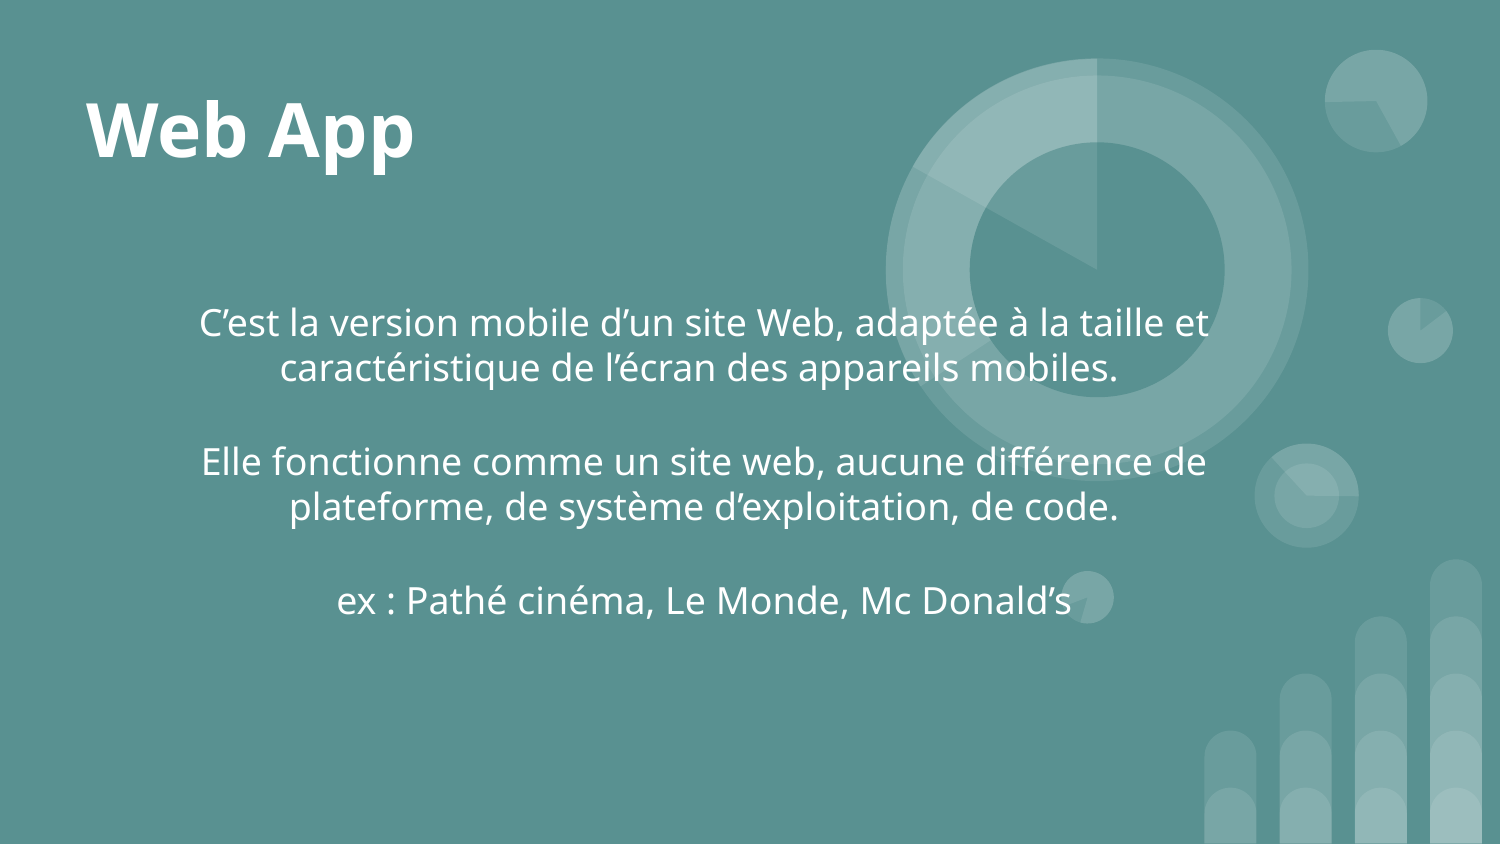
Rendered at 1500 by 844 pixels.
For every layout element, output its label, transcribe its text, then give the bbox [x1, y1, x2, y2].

title Web App [71, 42, 1382, 214]
subtitle C’est la version mobile d’un site Web, adaptée à la taille et caractéristique de l’écran des appareils mobiles. Elle fonctionne comme un site web, aucune différence de plateforme, de système d’exploitation, de code. ex : Pathé cinéma, Le Monde, Mc Donald’s [119, 256, 1290, 660]
